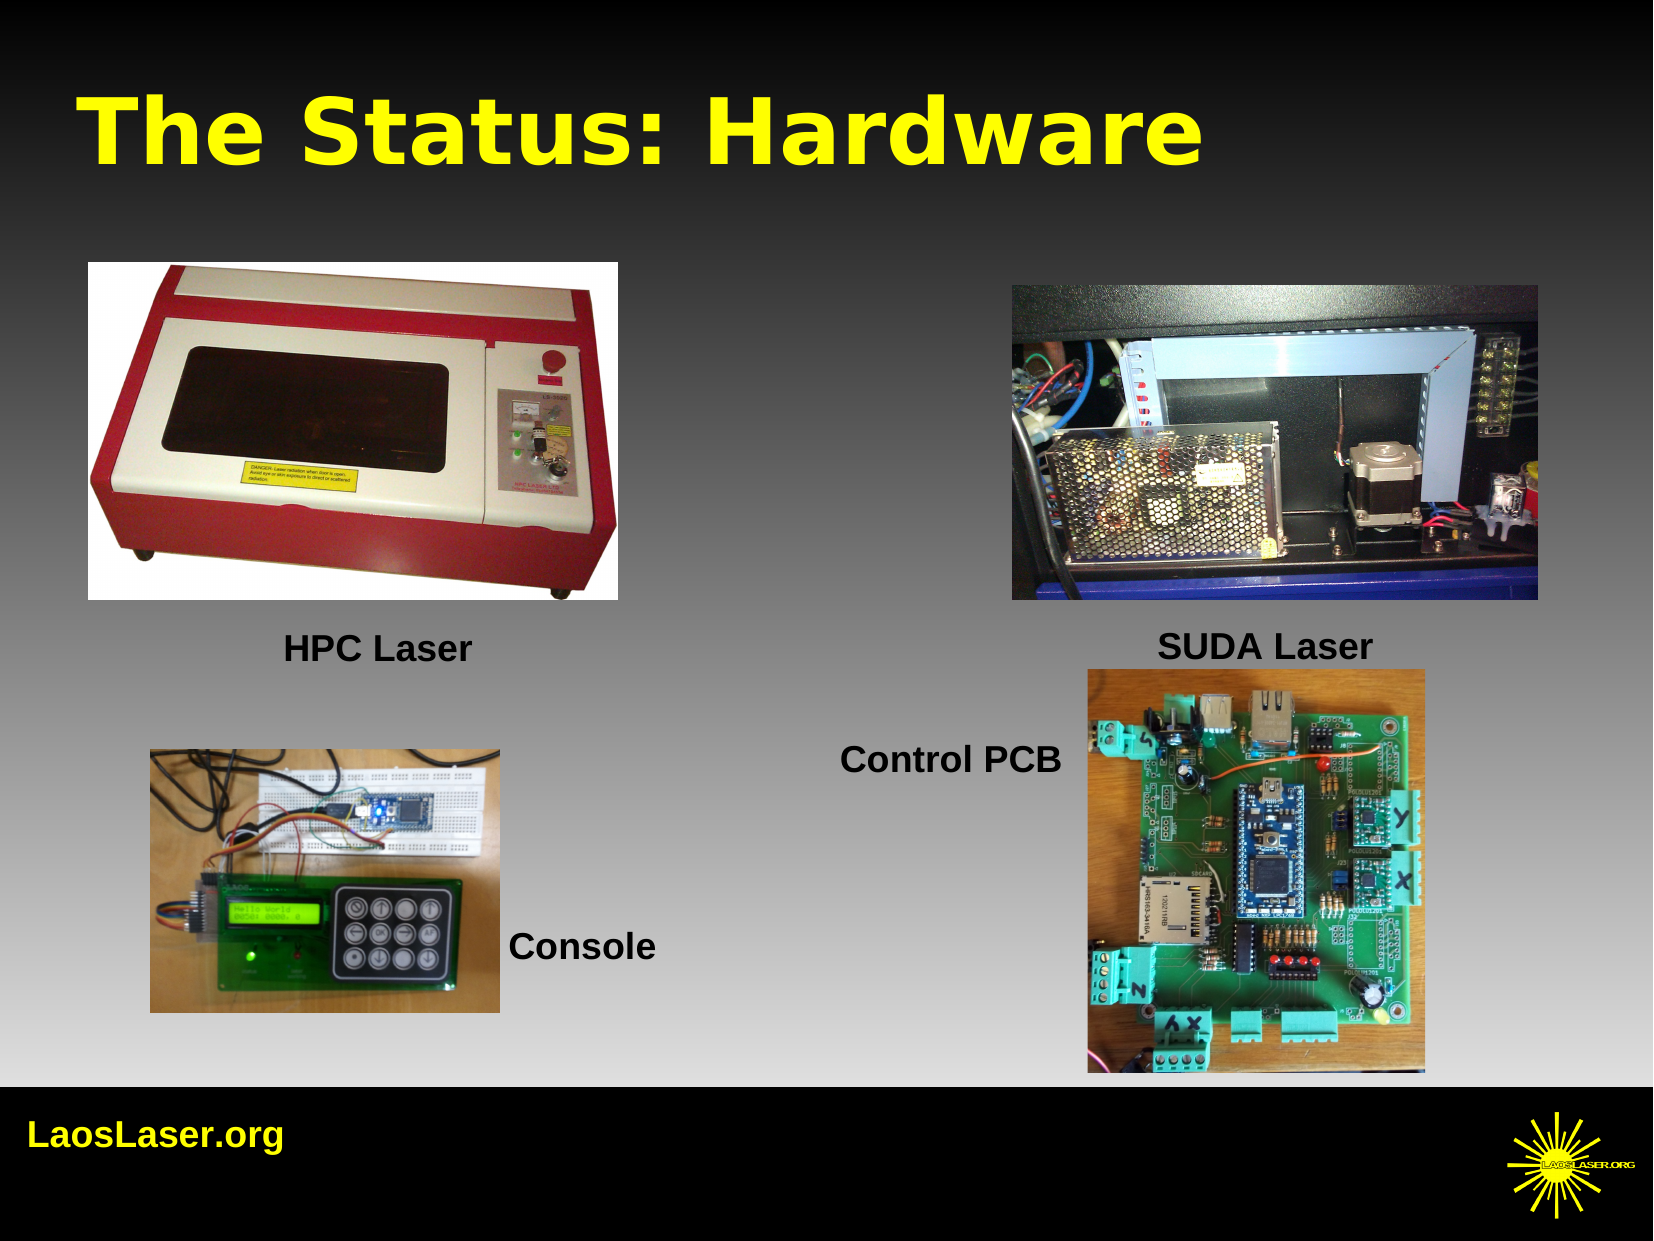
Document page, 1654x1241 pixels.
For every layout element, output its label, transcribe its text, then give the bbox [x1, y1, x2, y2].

text_box Console [493, 918, 713, 976]
text_box HPC Laser [268, 619, 488, 677]
picture [88, 262, 618, 600]
text_box Control PCB [825, 730, 1078, 788]
picture [1012, 285, 1538, 601]
title The Status: Hardware [76, 36, 1565, 229]
picture [1087, 669, 1426, 1073]
picture [150, 749, 500, 1013]
picture [1502, 1108, 1640, 1225]
text_box SUDA Laser [1142, 618, 1388, 669]
